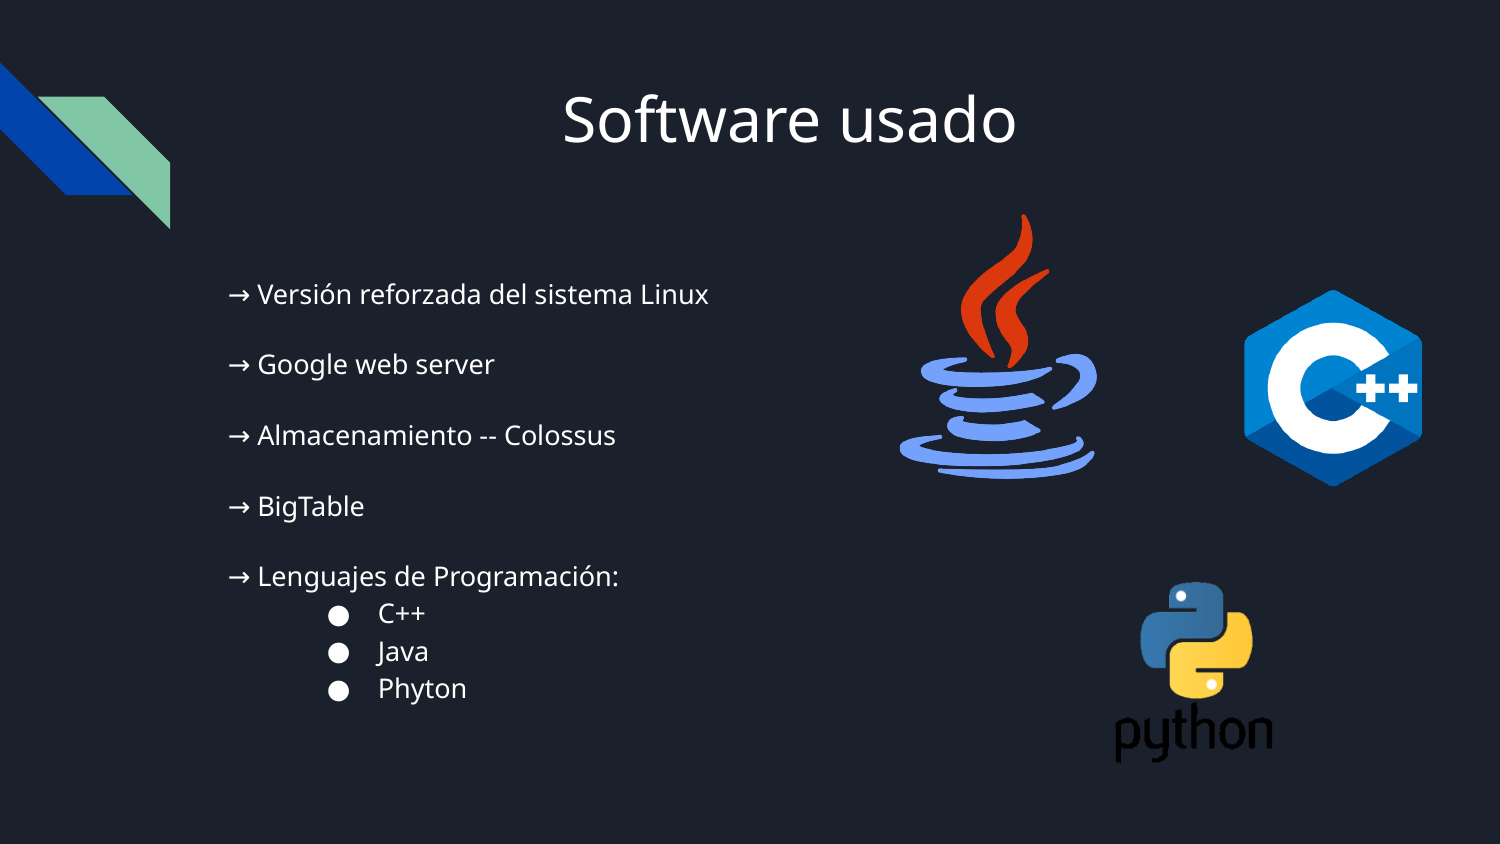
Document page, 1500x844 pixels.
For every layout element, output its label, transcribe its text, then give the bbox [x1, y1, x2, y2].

picture [1221, 276, 1445, 501]
list → Versión reforzada del sistema Linux → Google web server → Almacenamiento -- Colossus → BigTable → Lenguajes de Programación: C++ Java Phyton [212, 257, 1368, 815]
picture [1003, 579, 1386, 771]
title Software usado [212, 64, 1368, 215]
picture [865, 214, 1131, 479]
